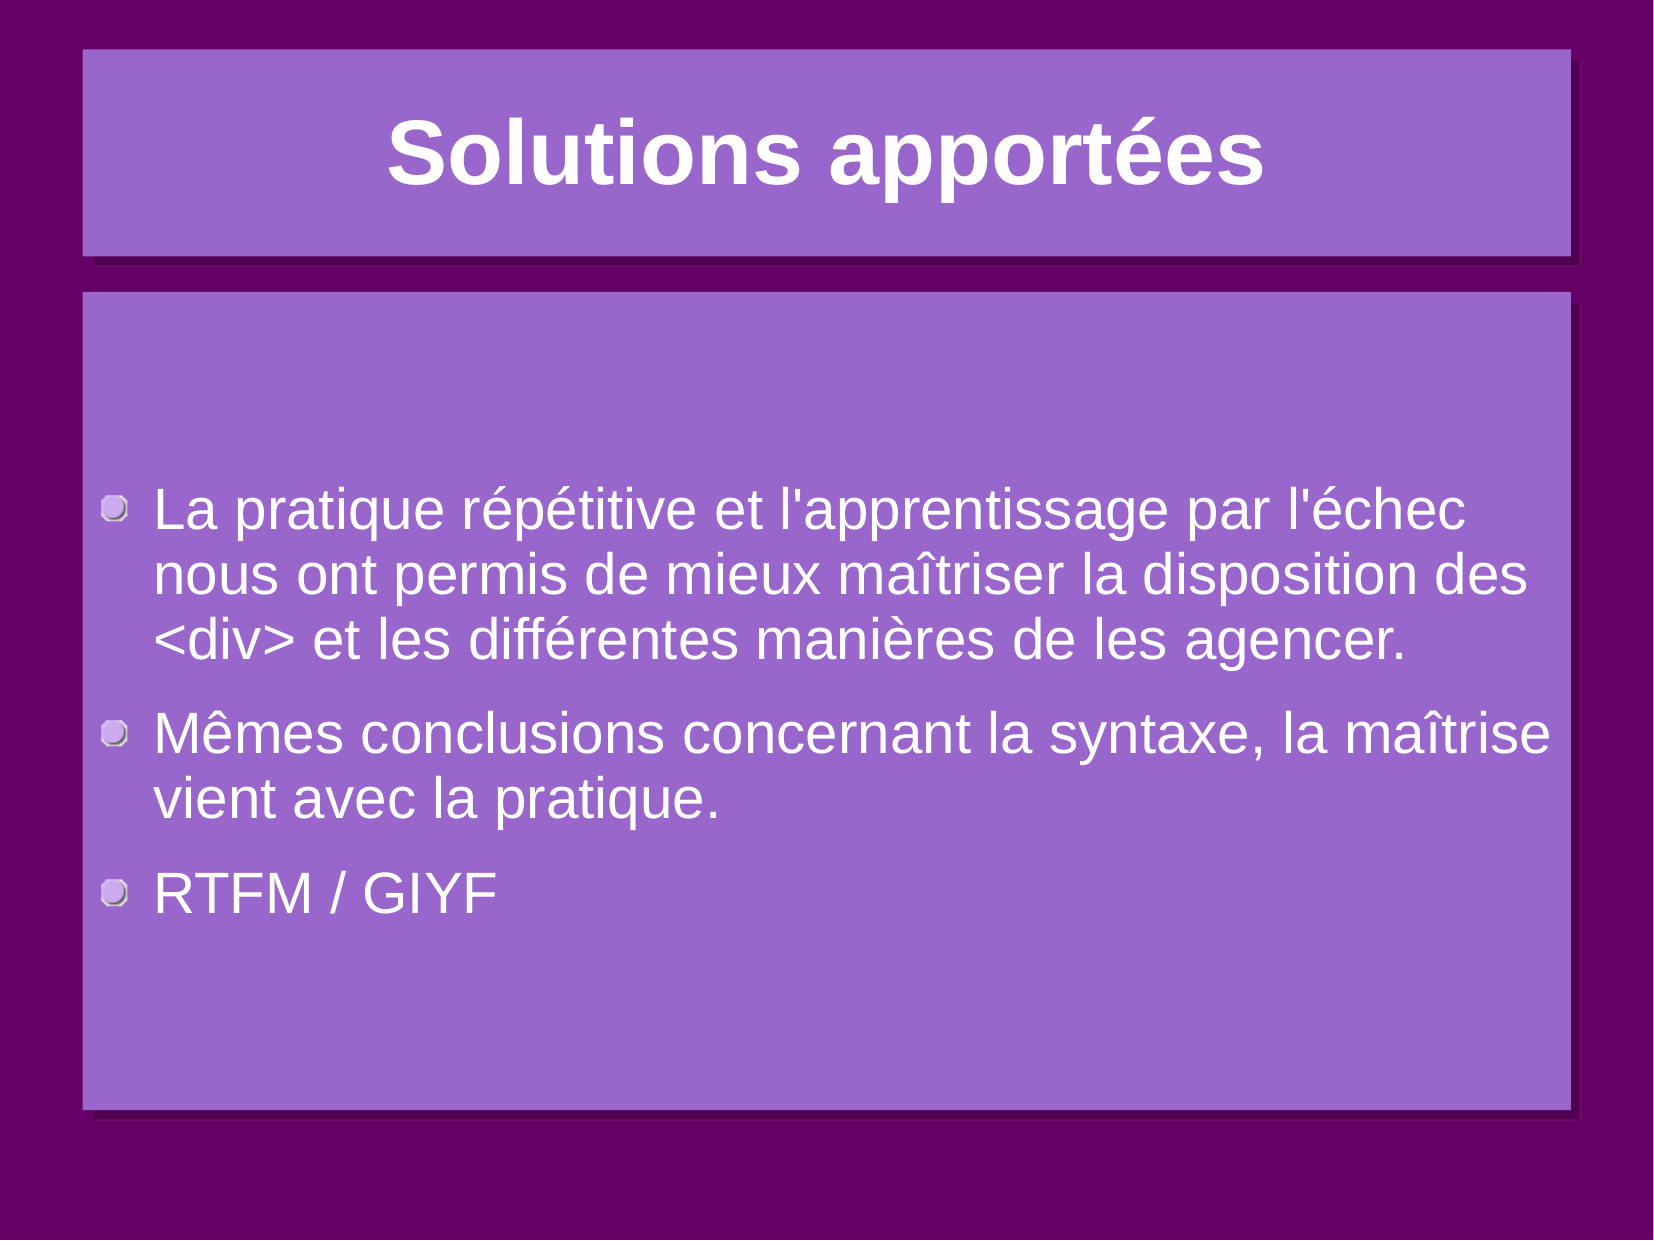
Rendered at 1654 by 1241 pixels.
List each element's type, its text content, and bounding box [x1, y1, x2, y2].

list La pratique répétitive et l'apprentissage par l'échec nous ont permis de mieux maîtriser la disposition des <div> et les différentes manières de les agencer. Mêmes conclusions concernant la syntaxe, la maîtrise vient avec la pratique. RTFM / GIYF [82, 291, 1571, 1111]
title Solutions apportées [82, 49, 1571, 257]
